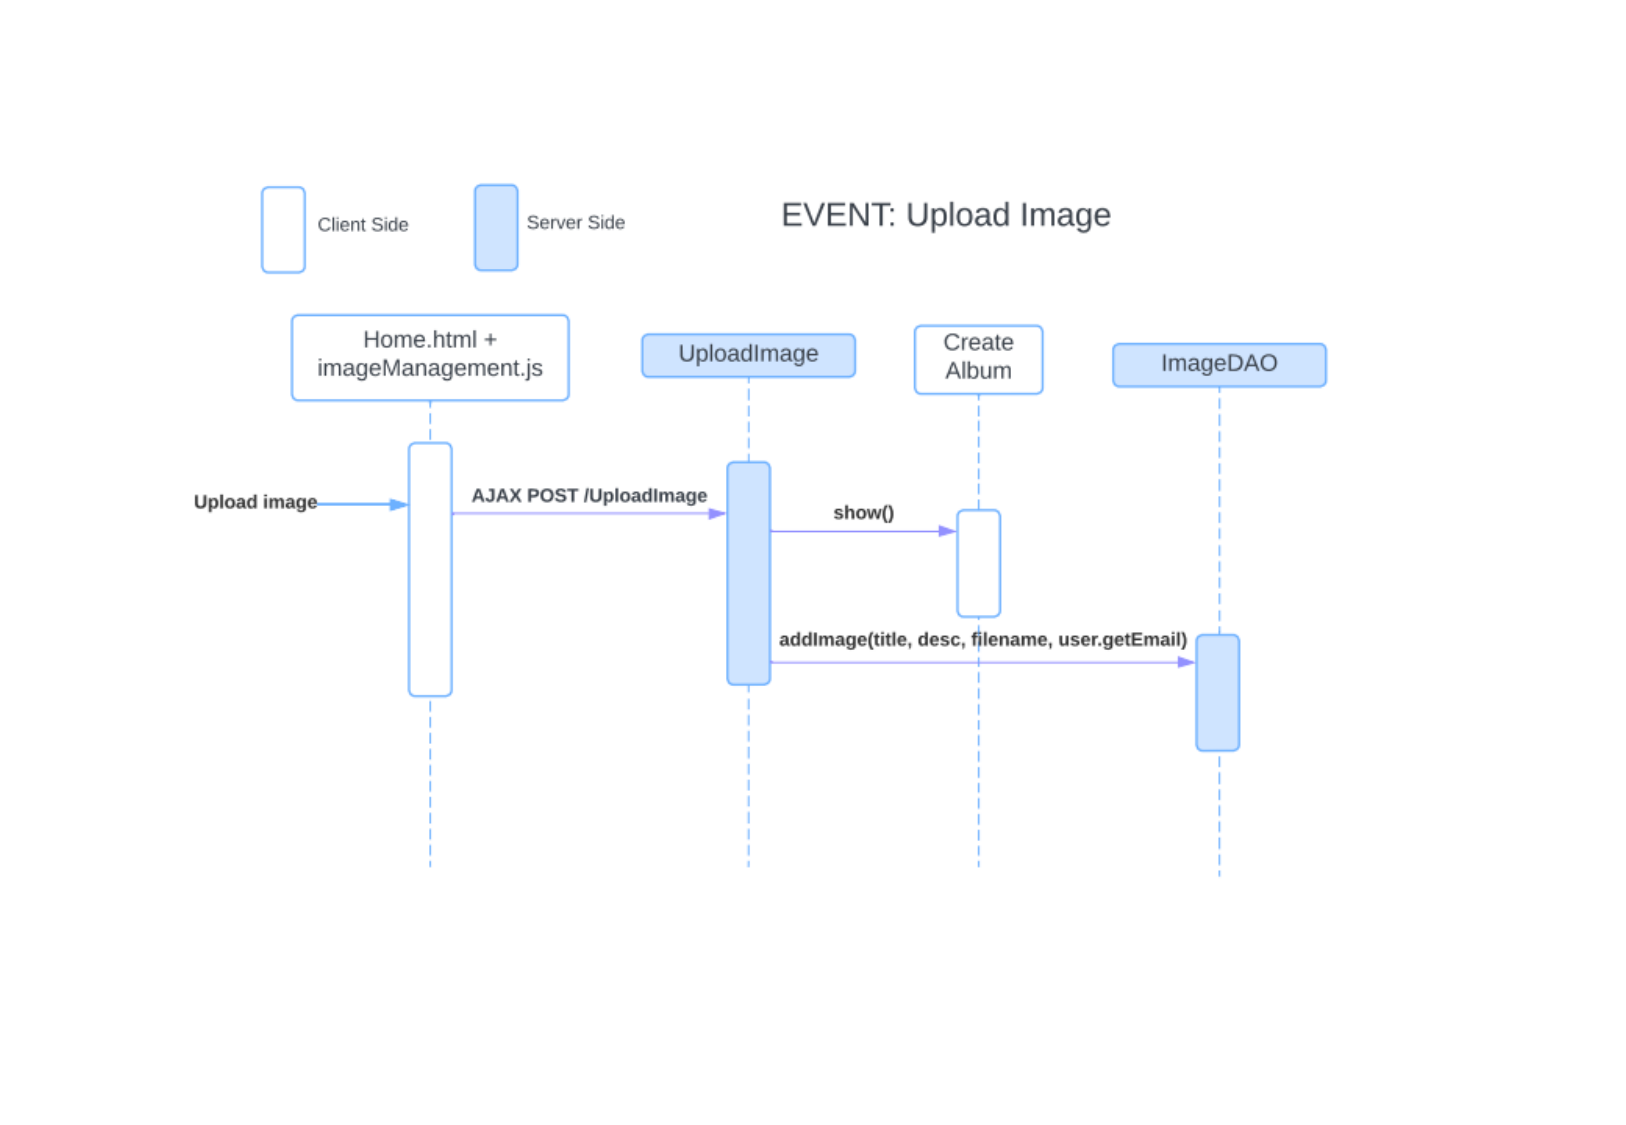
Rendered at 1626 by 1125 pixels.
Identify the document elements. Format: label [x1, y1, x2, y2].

picture [150, 149, 1461, 996]
